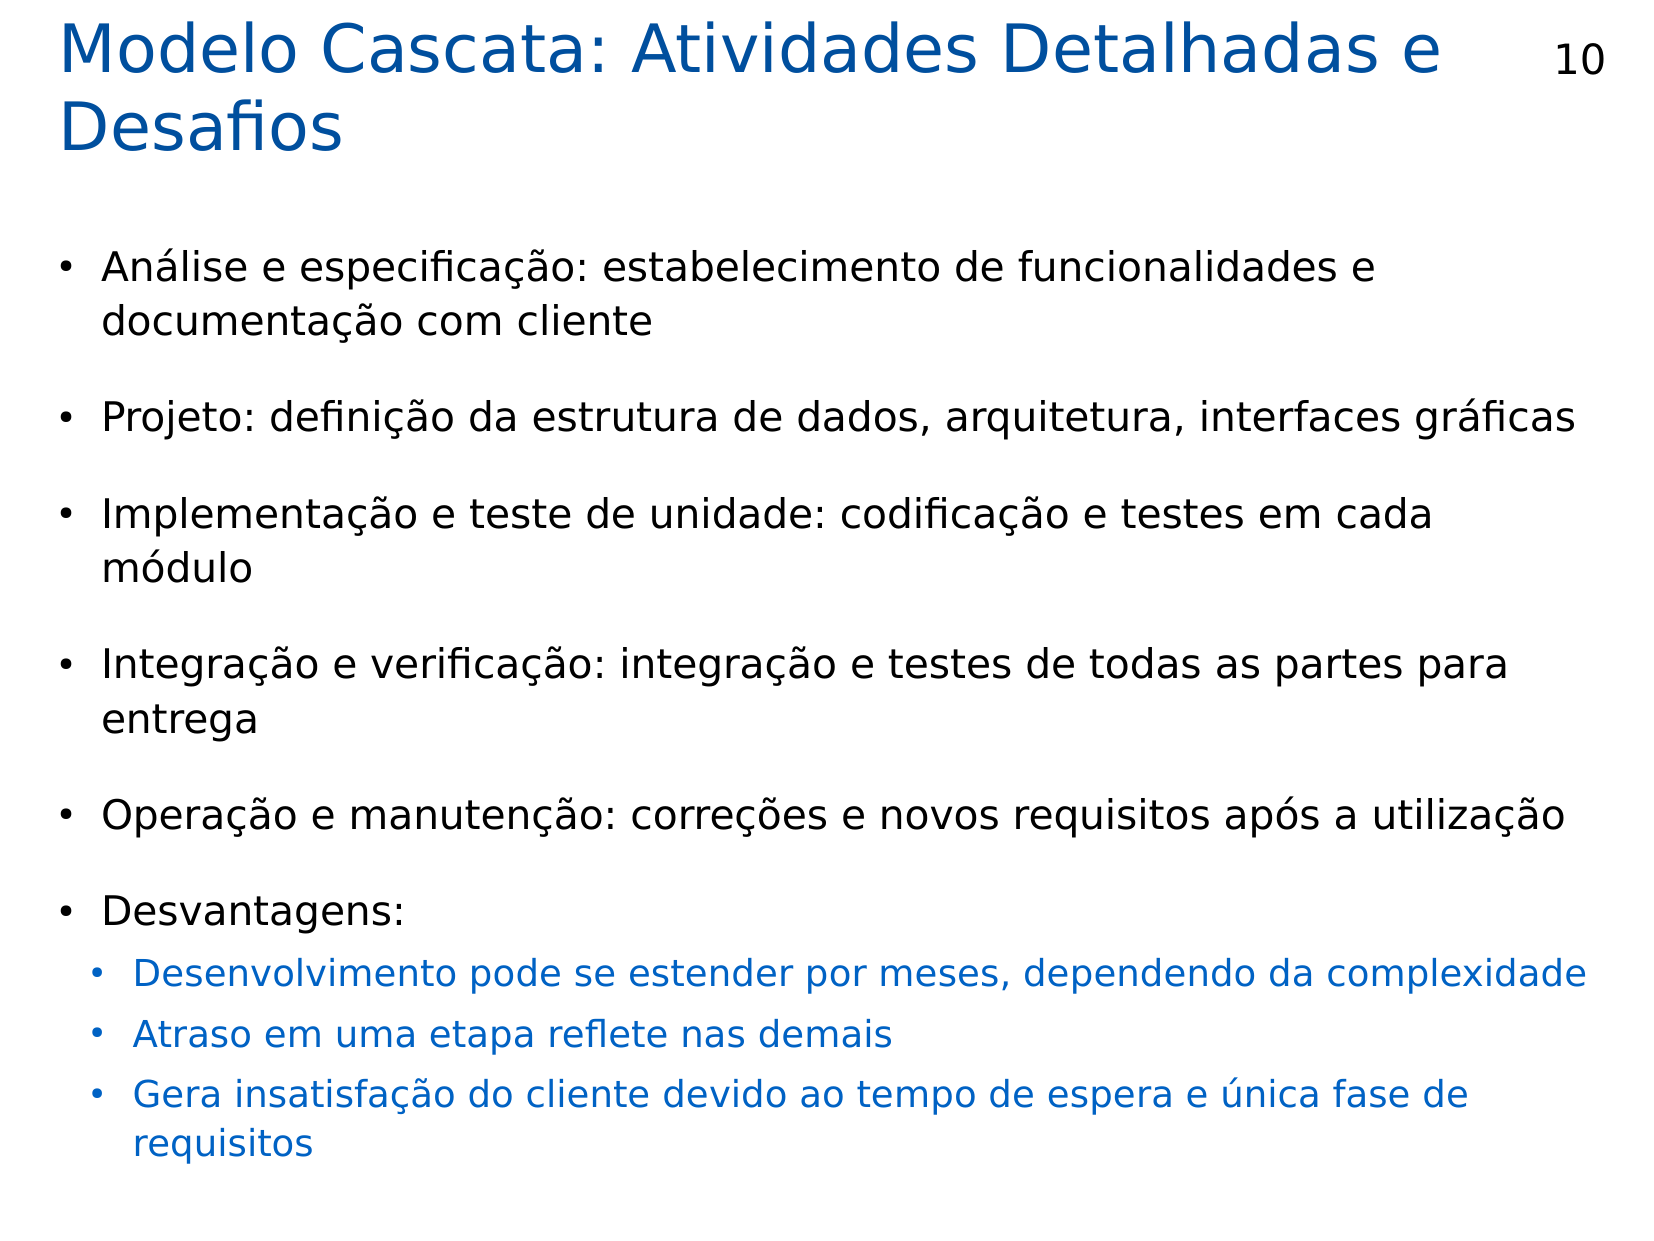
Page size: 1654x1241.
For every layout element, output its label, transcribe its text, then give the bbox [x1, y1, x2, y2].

list Análise e especificação: estabelecimento de funcionalidades e documentação com cliente Projeto: definição da estrutura de dados, arquitetura, interfaces gráficas Implementação e teste de unidade: codificação e testes em cada módulo Integração e verificação: integração e testes de todas as partes para entrega Operação e manutenção: correções e novos requisitos após a utilização Desvantagens: Desenvolvimento pode se estender por meses, dependendo da complexidade Atraso em uma etapa reflete nas demais Gera insatisfação do cliente devido ao tempo de espera e única fase de requisitos [59, 236, 1595, 1211]
title Modelo Cascata: Atividades Detalhadas e Desafios [59, 10, 1506, 167]
